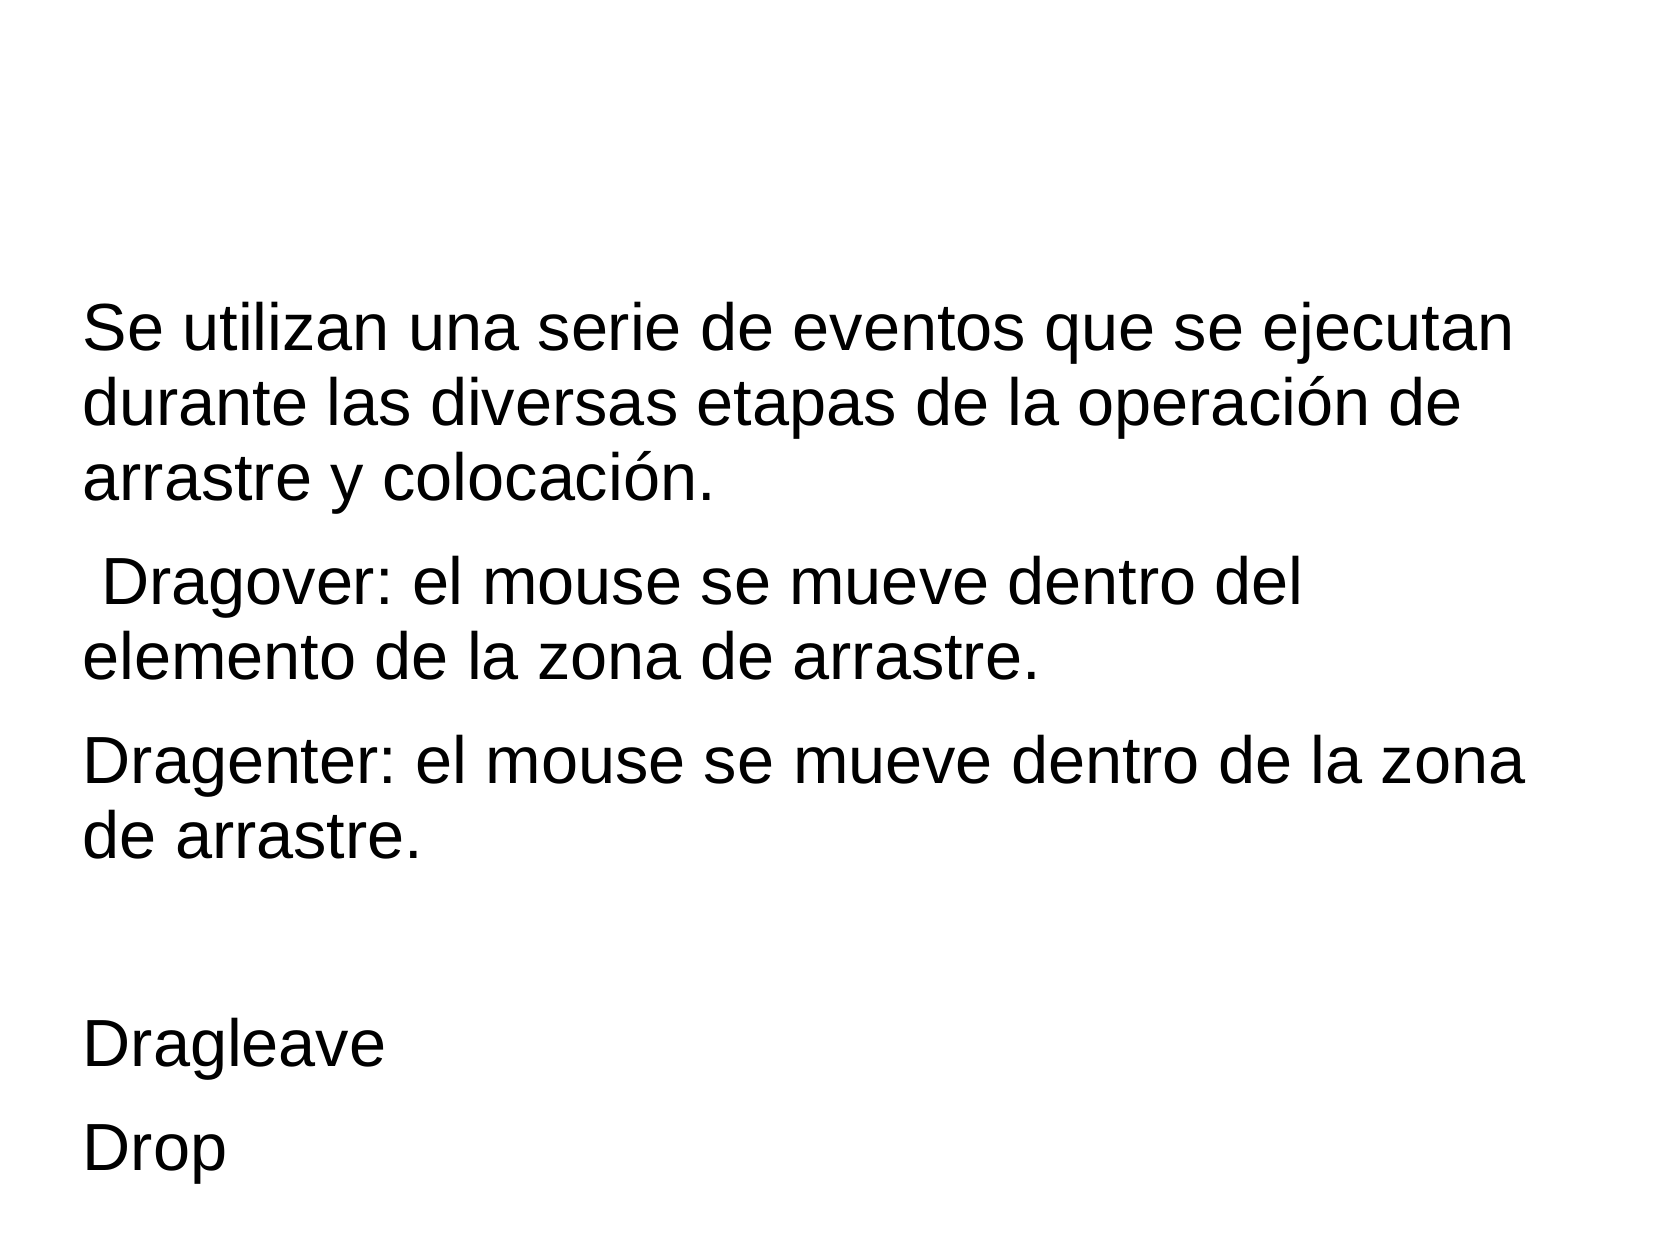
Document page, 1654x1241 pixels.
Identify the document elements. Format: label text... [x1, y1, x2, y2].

list Se utilizan una serie de eventos que se ejecutan durante las diversas etapas de la operación de arrastre y colocación. Dragover: el mouse se mueve dentro del elemento de la zona de arrastre. Dragenter: el mouse se mueve dentro de la zona de arrastre. Dragleave Drop [82, 290, 1571, 1180]
